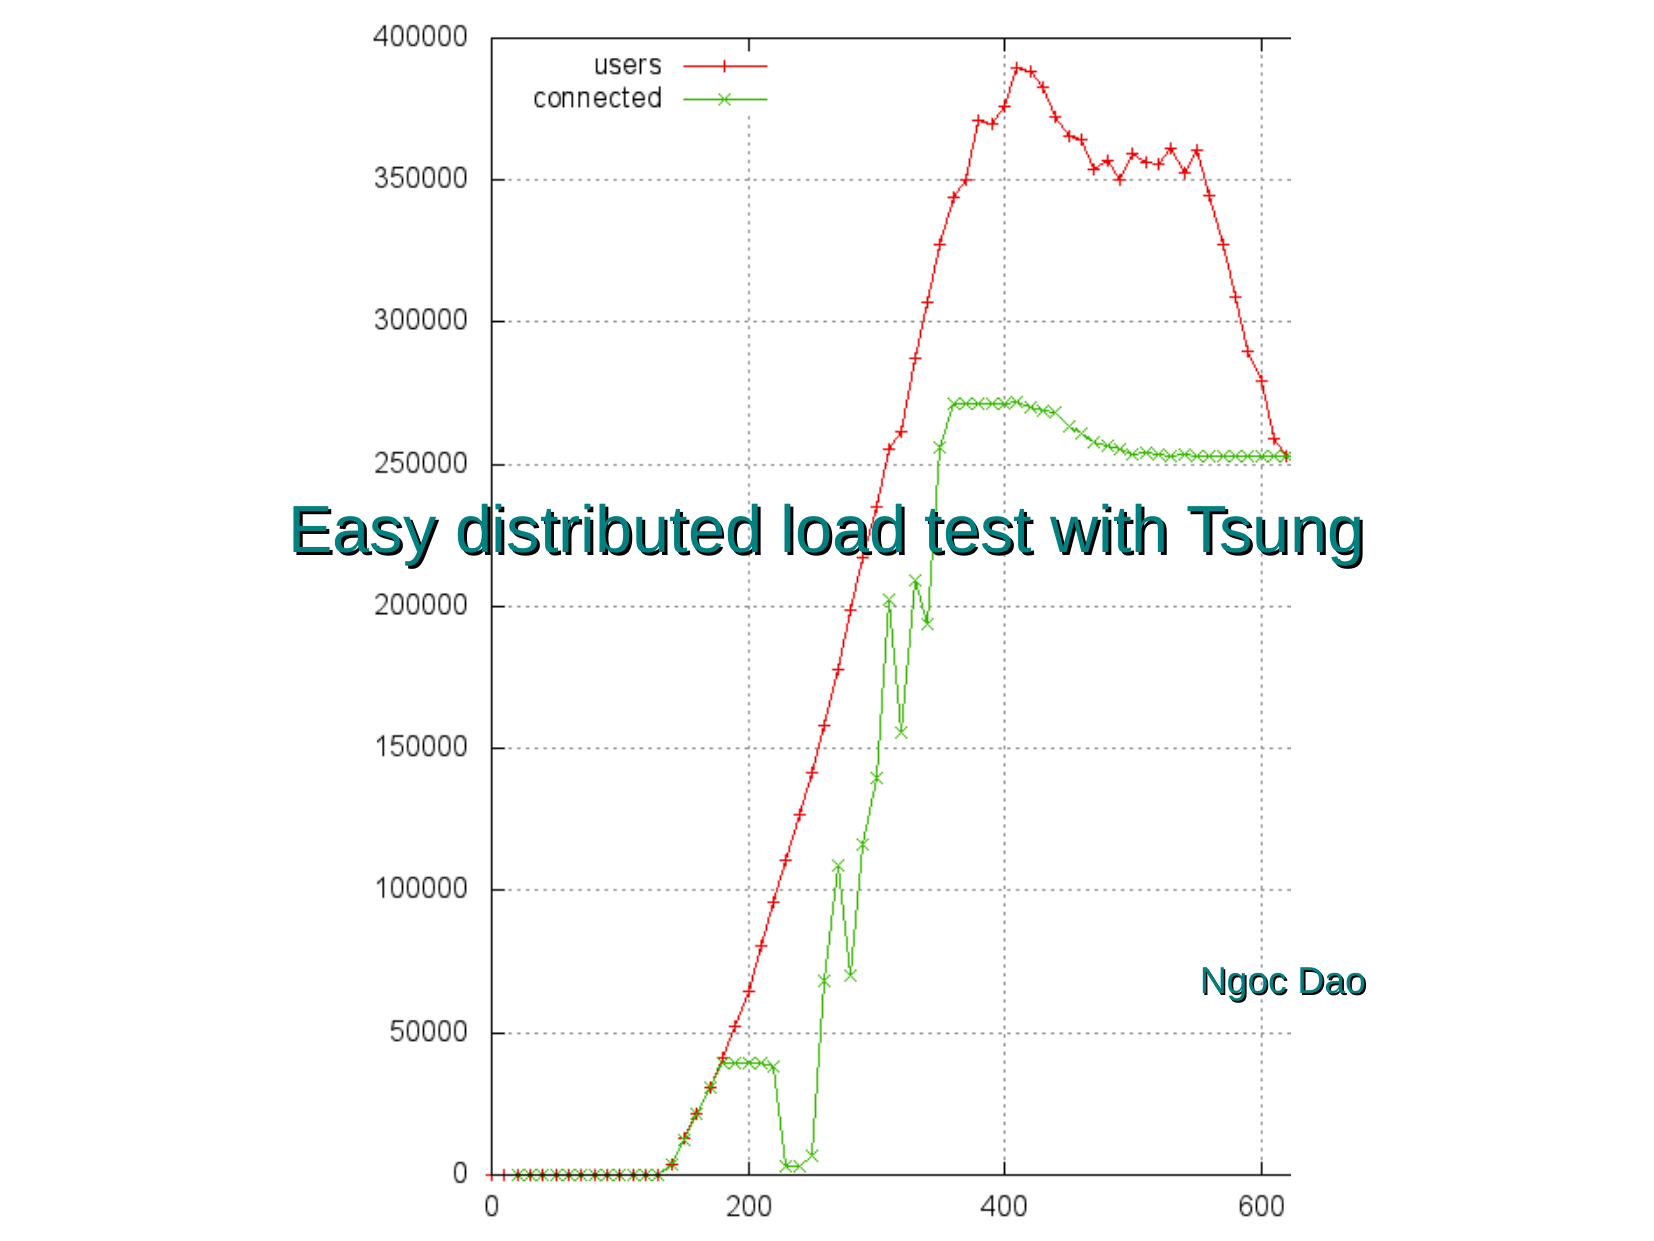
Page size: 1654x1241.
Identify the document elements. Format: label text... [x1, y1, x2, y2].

picture [360, 1010, 1291, 1227]
text_box Ngoc Dao [1185, 952, 1411, 1010]
picture [360, 8, 1291, 49]
subtitle Easy distributed load test with Tsung [82, 49, 1571, 1010]
